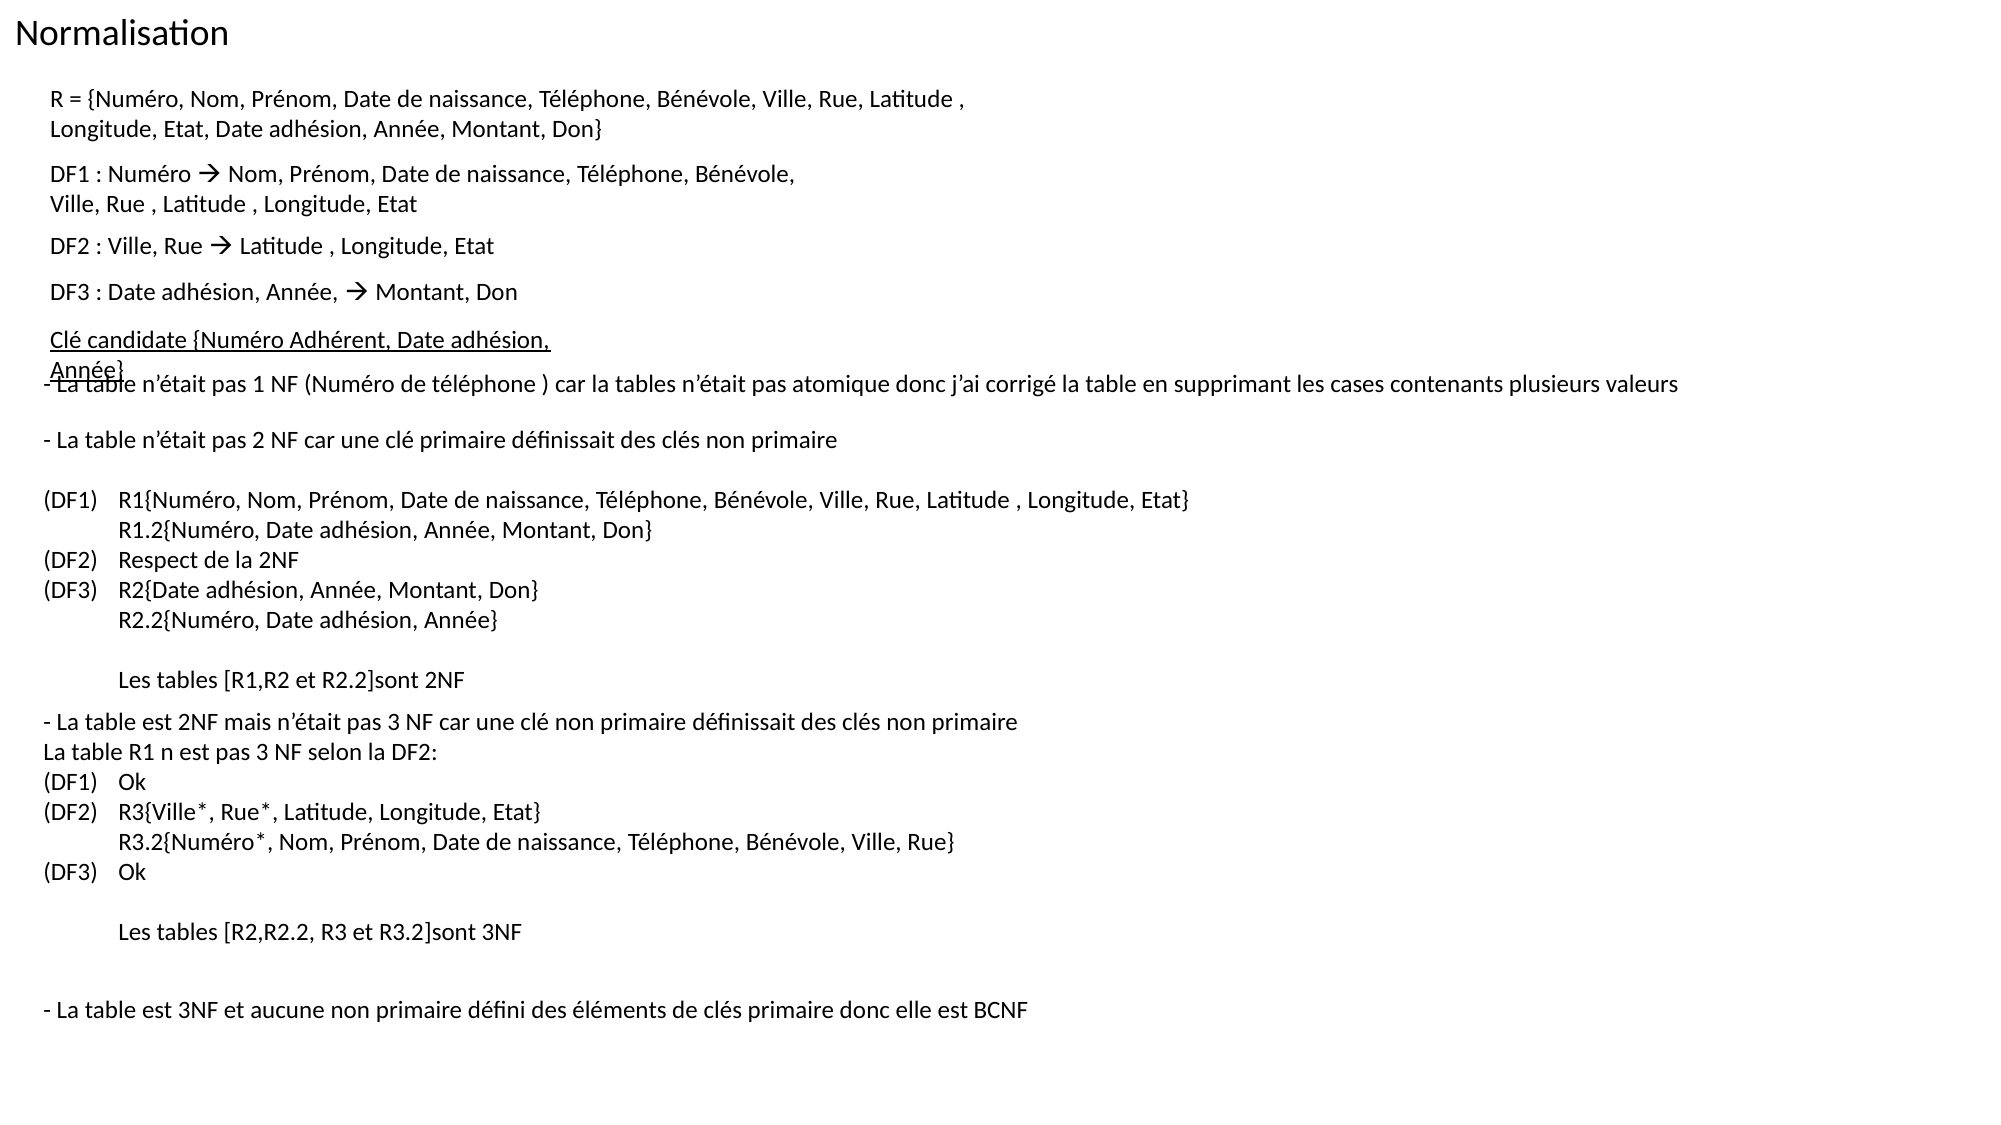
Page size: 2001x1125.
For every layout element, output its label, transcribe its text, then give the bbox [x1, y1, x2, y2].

text_box - La table est 2NF mais n’était pas 3 NF car une clé non primaire définissait des clés non primaire La table R1 n est pas 3 NF selon la DF2: (DF1) Ok (DF2) R3{Ville*, Rue*, Latitude, Longitude, Etat} R3.2{Numéro*, Nom, Prénom, Date de naissance, Téléphone, Bénévole, Ville, Rue} (DF3) Ok Les tables [R2,R2.2, R3 et R3.2]sont 3NF [28, 698, 1532, 956]
text_box - La table est 3NF et aucune non primaire défini des éléments de clés primaire donc elle est BCNF [28, 986, 1236, 1032]
text_box DF2 : Ville, Rue  Latitude , Longitude, Etat [35, 222, 822, 268]
text_box R = {Numéro, Nom, Prénom, Date de naissance, Téléphone, Bénévole, Ville, Rue, Latitude , Longitude, Etat, Date adhésion, Année, Montant, Don} [35, 75, 1035, 150]
text_box DF3 : Date adhésion, Année,  Montant, Don [35, 268, 822, 314]
text_box DF1 : Numéro  Nom, Prénom, Date de naissance, Téléphone, Bénévole, Ville, Rue , Latitude , Longitude, Etat [35, 150, 822, 222]
text_box Normalisation [0, 0, 413, 61]
text_box Clé candidate {Numéro Adhérent, Date adhésion, Année} [35, 316, 645, 359]
text_box - La table n’était pas 1 NF (Numéro de téléphone ) car la tables n’était pas atomique donc j’ai corrigé la table en supprimant les cases contenants plusieurs valeurs [28, 359, 1761, 405]
text_box - La table n’était pas 2 NF car une clé primaire définissait des clés non primaire (DF1) R1{Numéro, Nom, Prénom, Date de naissance, Téléphone, Bénévole, Ville, Rue, Latitude , Longitude, Etat} R1.2{Numéro, Date adhésion, Année, Montant, Don} (DF2) Respect de la 2NF (DF3) R2{Date adhésion, Année, Montant, Don} R2.2{Numéro, Date adhésion, Année} Les tables [R1,R2 et R2.2]sont 2NF [28, 416, 1368, 698]
